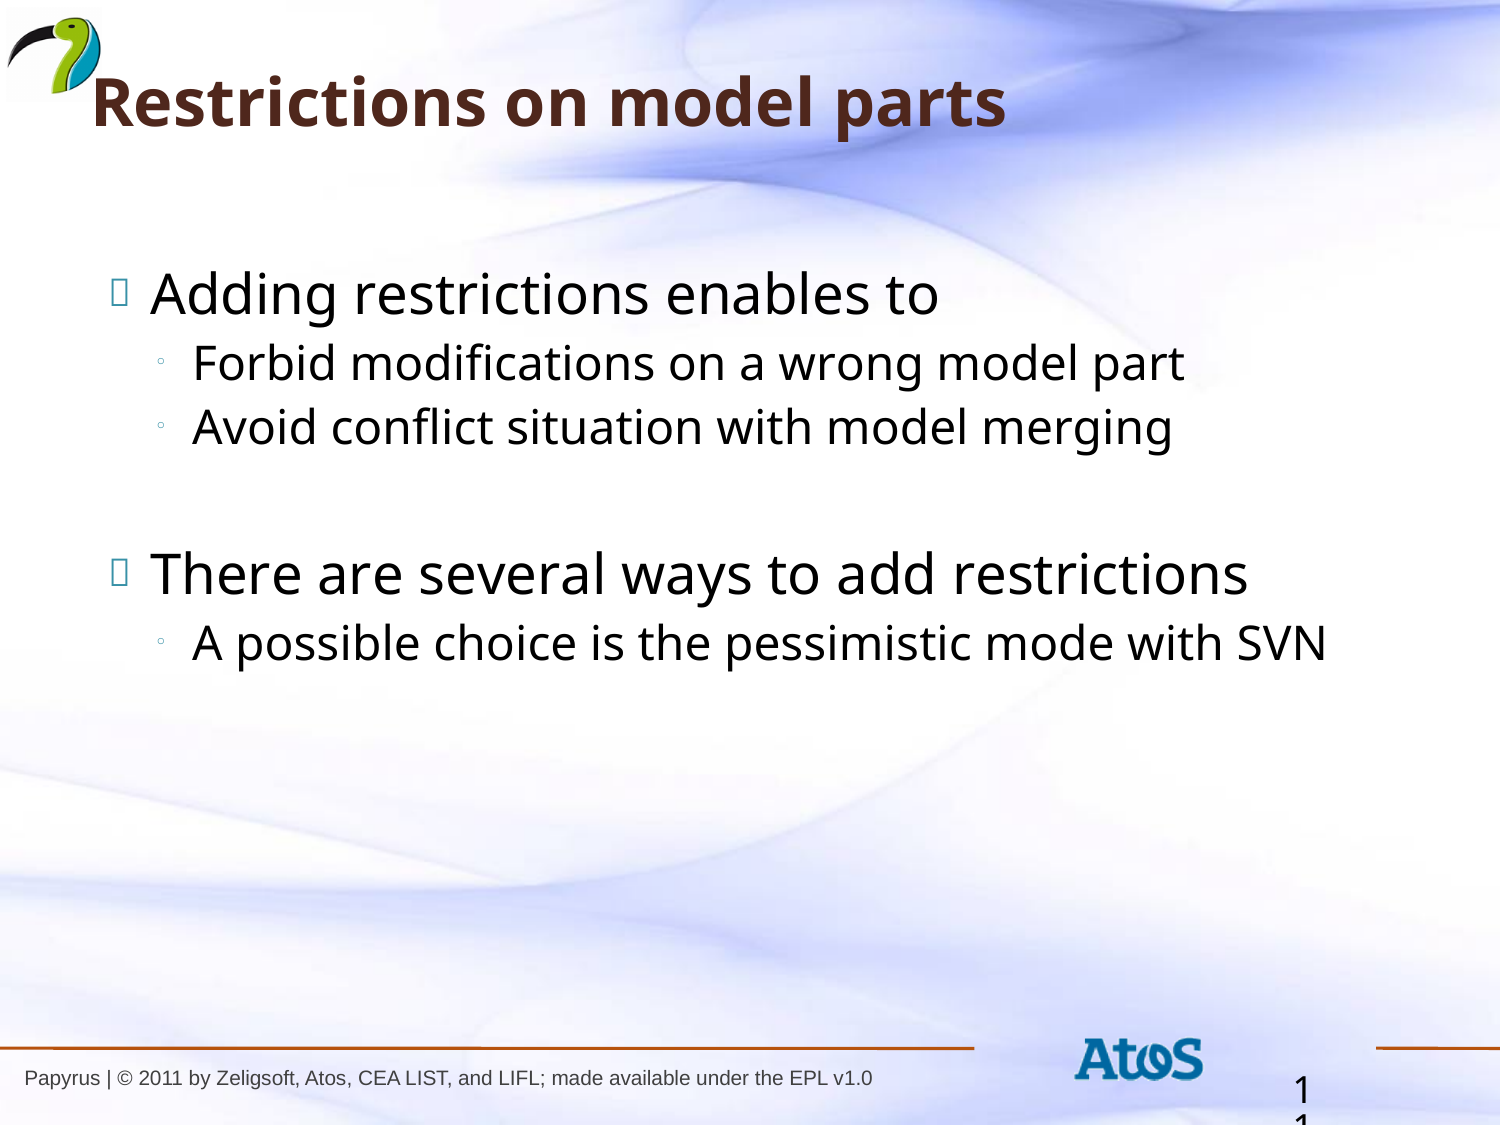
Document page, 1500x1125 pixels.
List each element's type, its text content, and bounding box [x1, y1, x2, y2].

list Adding restrictions enables to Forbid modifications on a wrong model part Avoid conflict situation with model merging There are several ways to add restrictions A possible choice is the pessimistic mode with SVN [75, 243, 1425, 986]
title Restrictions on model parts [75, 45, 1425, 233]
slide_number <numéro> [1277, 1051, 1338, 1112]
picture [0, 0, 1500, 1125]
